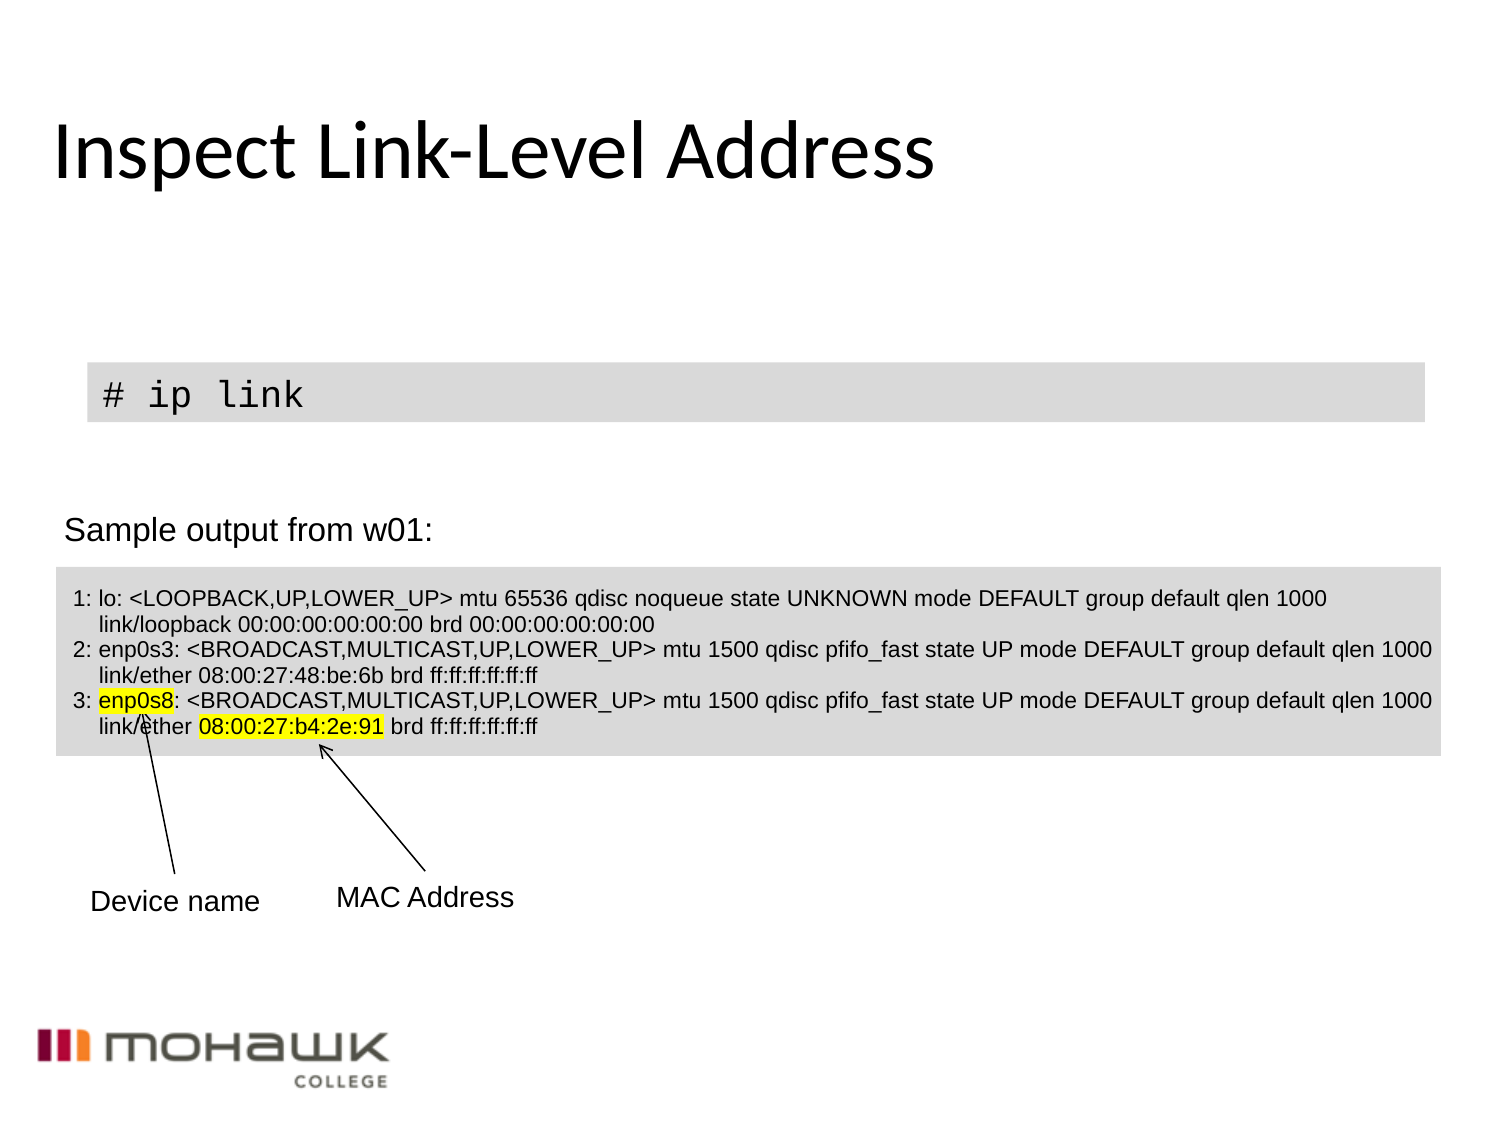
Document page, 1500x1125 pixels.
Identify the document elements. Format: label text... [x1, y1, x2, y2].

text_box Device name [74, 874, 276, 925]
text_box [56, 566, 1441, 875]
picture [5, 1000, 422, 1118]
text_box # ip link [87, 362, 1425, 423]
text_box MAC Address [320, 871, 530, 922]
title Inspect Link-Level Address [37, 87, 1388, 250]
text_box 1: lo: <LOOPBACK,UP,LOWER_UP> mtu 65536 qdisc noqueue state UNKNOWN mode DEFAULT group default qlen 1000 link/loopback 00:00:00:00:00:00 brd 00:00:00:00:00:00 2: enp0s3: <BROADCAST,MULTICAST,UP,LOWER_UP> mtu 1500 qdisc pfifo_fast state UP mode DEFAULT group default qlen 1000 link/ether 08:00:27:48:be:6b brd ff:ff:ff:ff:ff:ff 3: enp0s8: <BROADCAST,MULTICAST,UP,LOWER_UP> mtu 1500 qdisc pfifo_fast state UP mode DEFAULT group default qlen 1000 link/ether 08:00:27:b4:2e:91 brd ff:ff:ff:ff:ff:ff [58, 578, 1500, 747]
text_box Sample output from w01: [49, 500, 449, 556]
